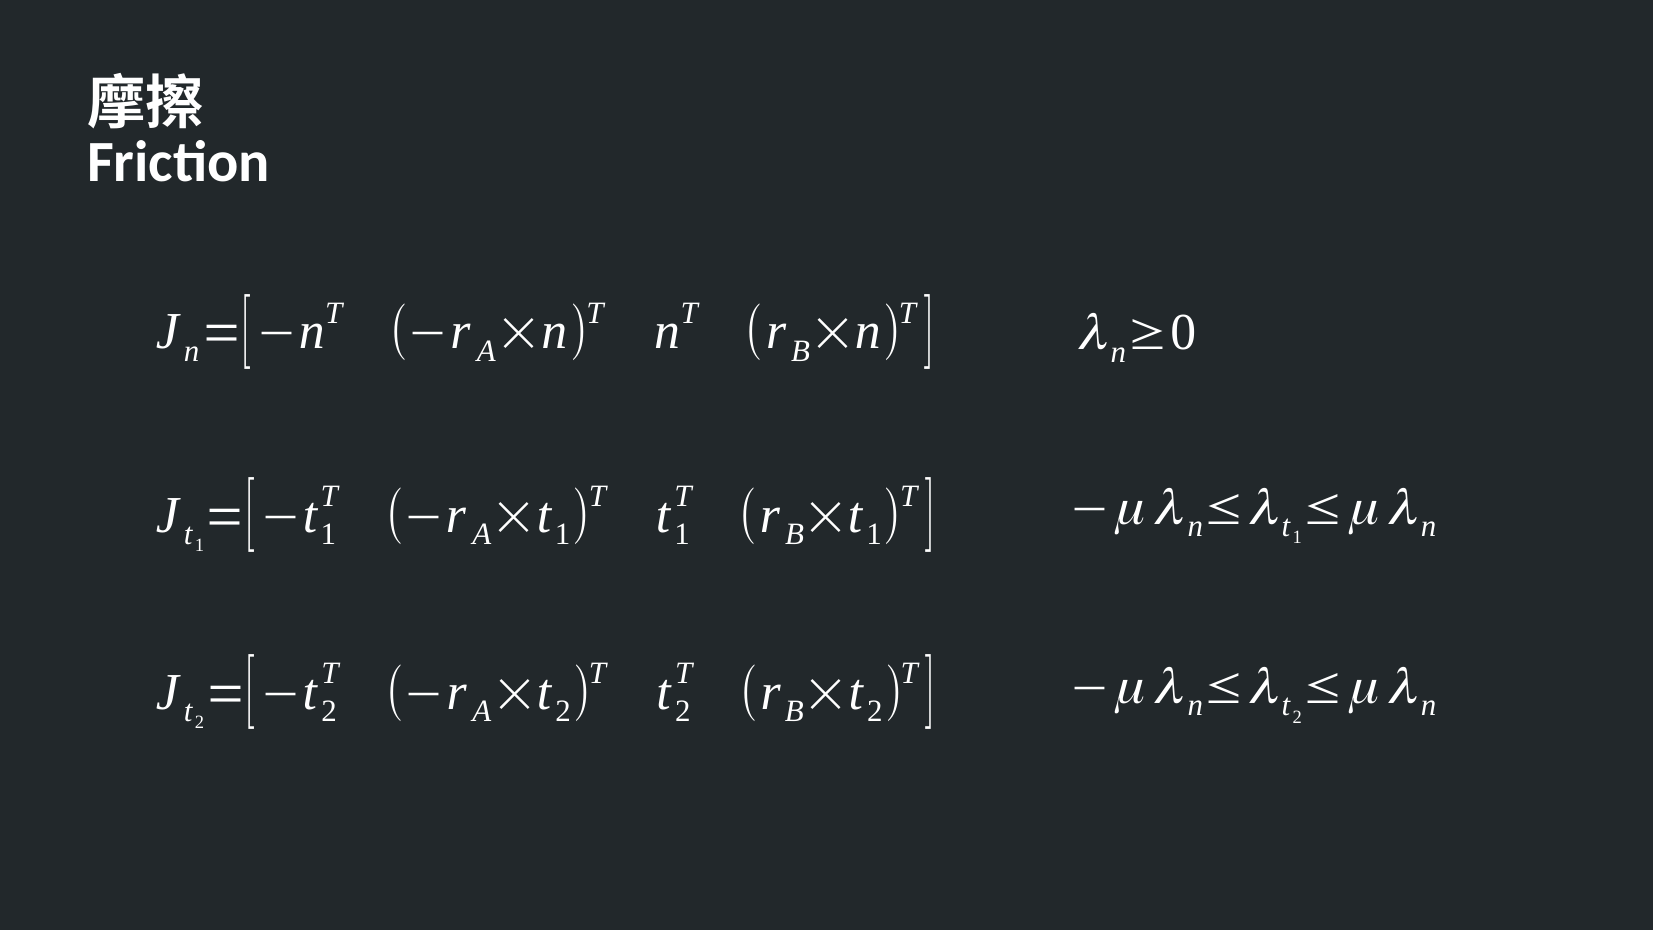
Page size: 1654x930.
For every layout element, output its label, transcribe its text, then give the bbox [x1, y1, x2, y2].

chart [148, 652, 944, 733]
text_box 摩擦 Friction [72, 72, 916, 210]
chart [1069, 303, 1203, 369]
chart [1063, 485, 1443, 548]
chart [148, 474, 944, 556]
chart [1063, 664, 1443, 728]
chart [148, 291, 943, 372]
